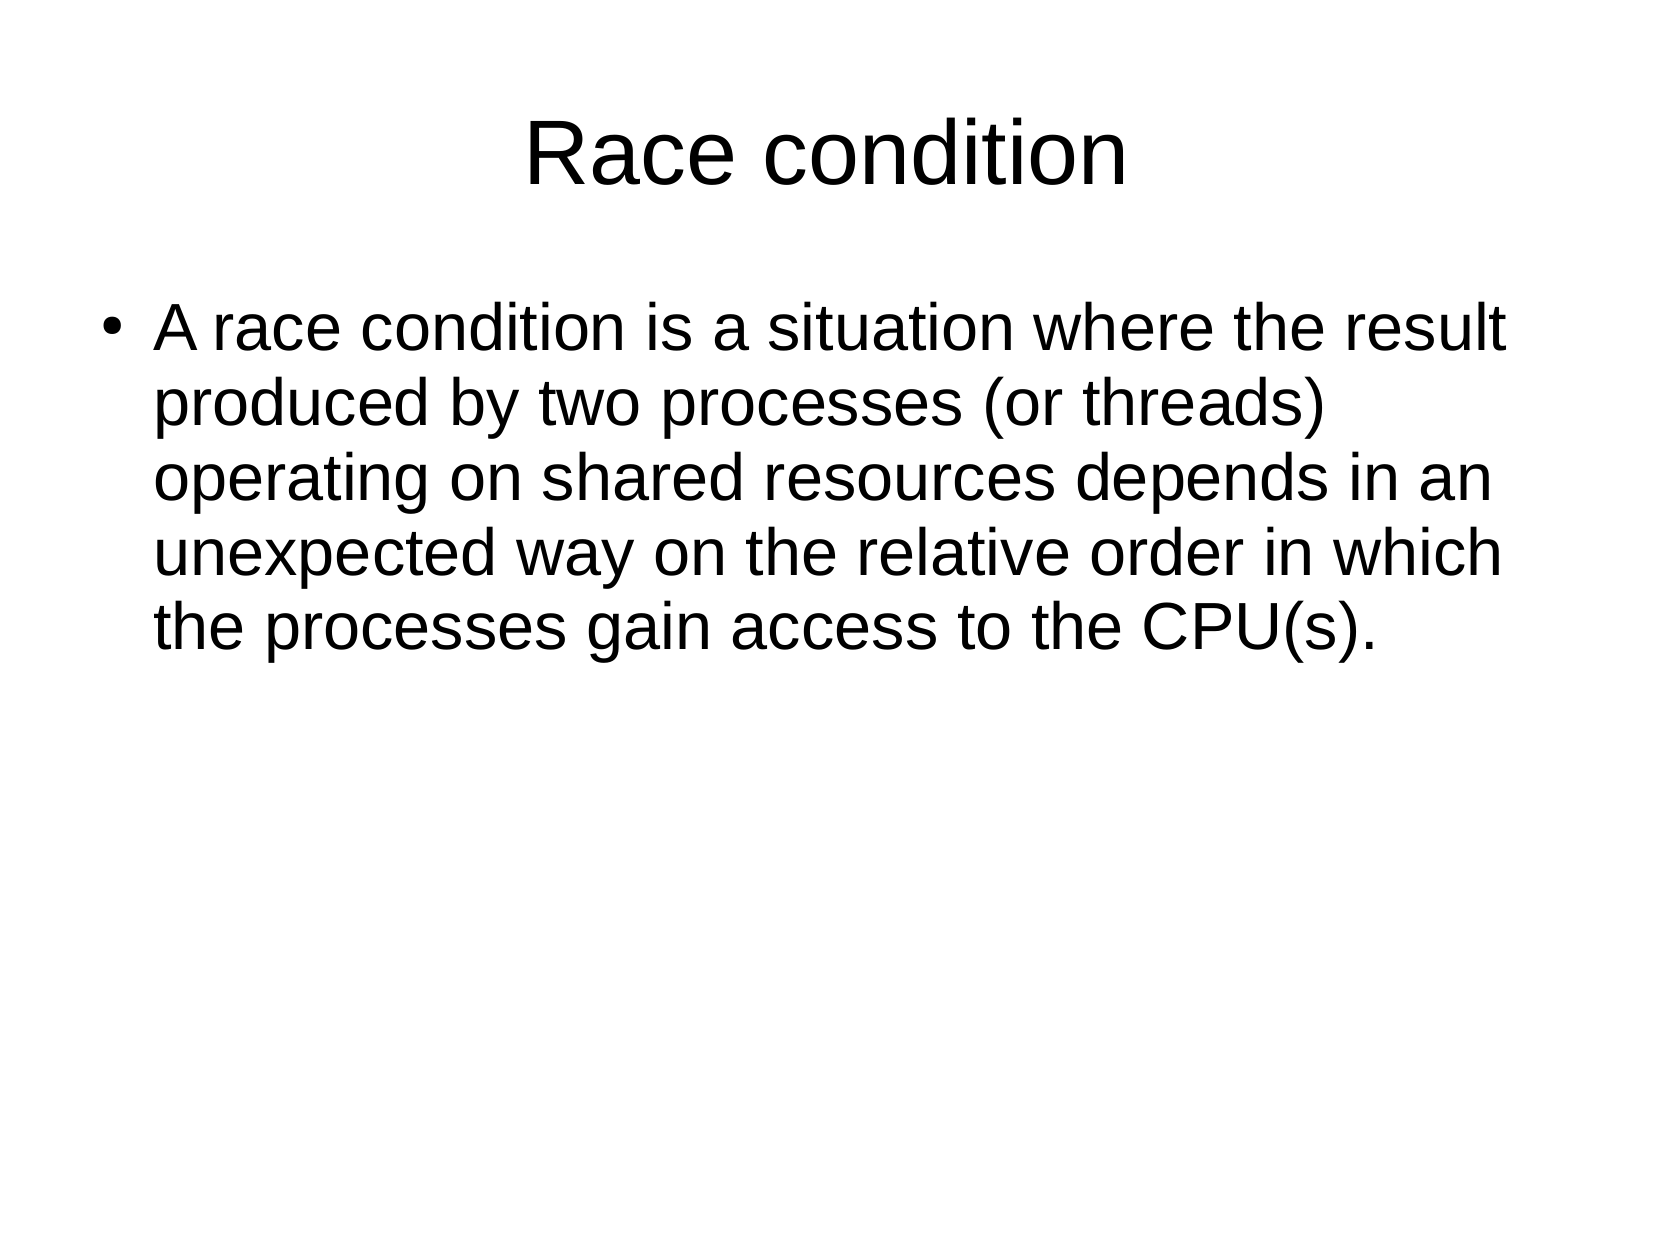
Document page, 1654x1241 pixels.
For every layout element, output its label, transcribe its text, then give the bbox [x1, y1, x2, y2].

title Race condition [82, 49, 1571, 257]
list A race condition is a situation where the result produced by two processes (or threads) operating on shared resources depends in an unexpected way on the relative order in which the processes gain access to the CPU(s). [82, 290, 1571, 1010]
